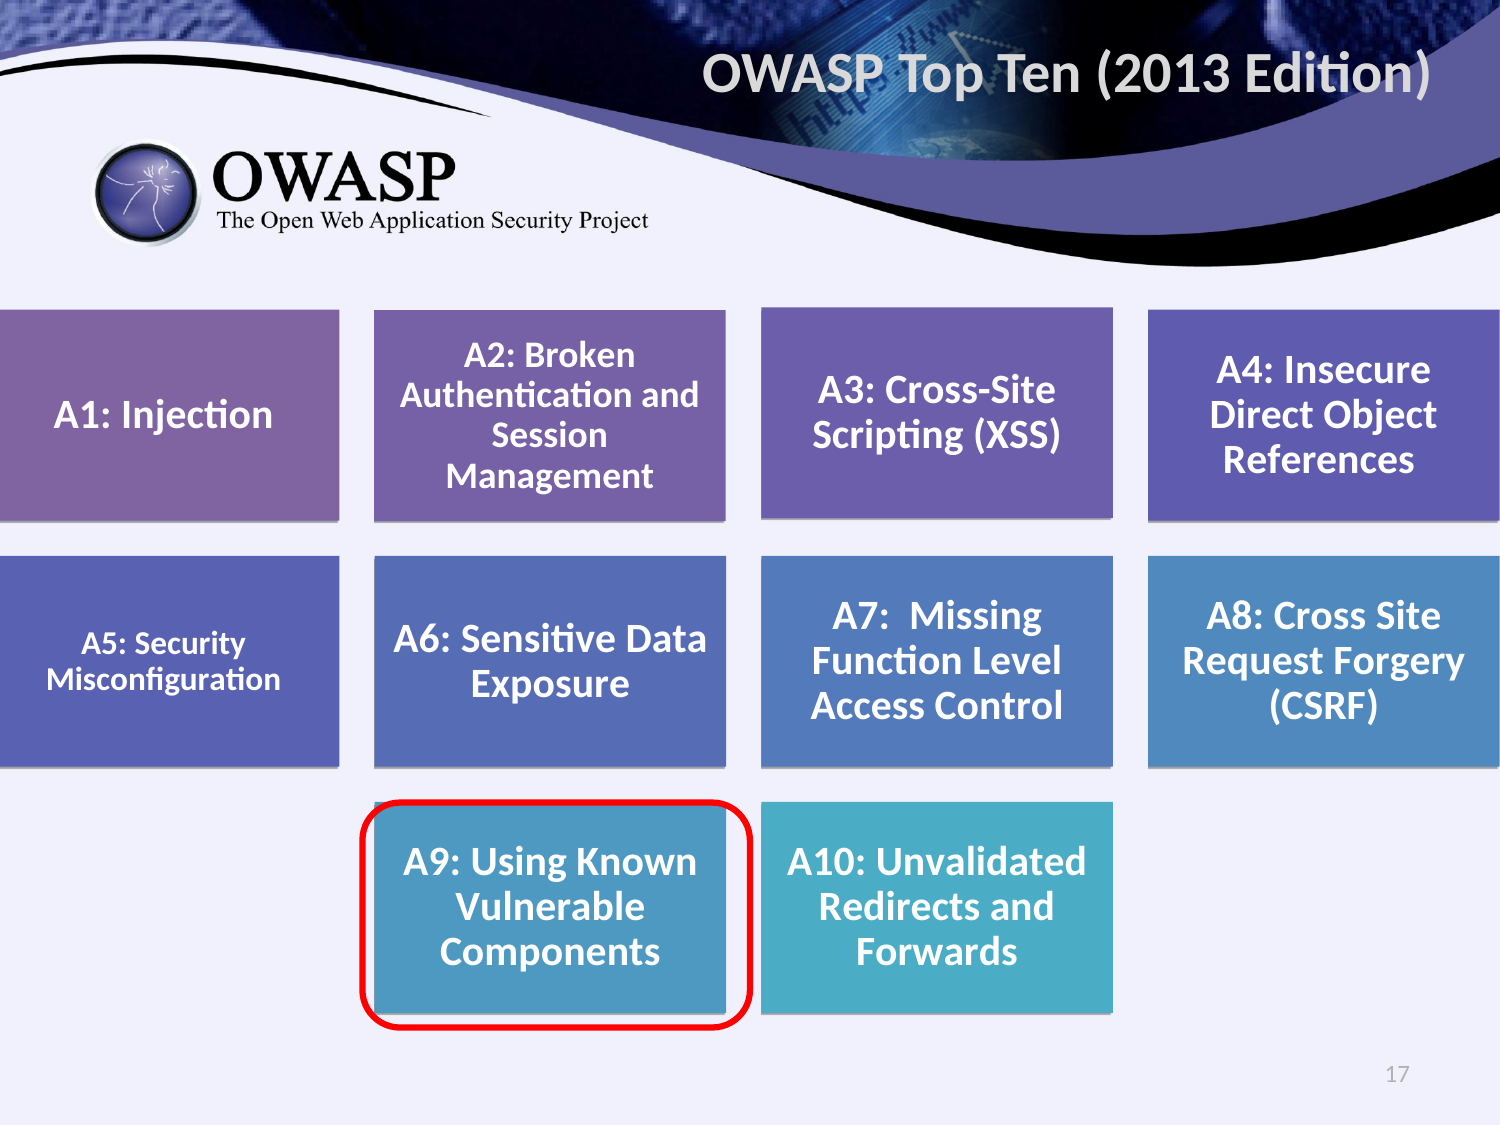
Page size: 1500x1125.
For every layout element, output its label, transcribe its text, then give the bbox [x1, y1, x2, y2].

text_box A5: Security Misconfiguration [0, 555, 340, 767]
slide_number <number> [1074, 1042, 1425, 1103]
text_box A6: Sensitive Data Exposure [374, 555, 727, 767]
picture [0, 0, 1500, 1125]
text_box A10: Unvalidated Redirects and Forwards [761, 801, 1113, 1013]
text_box A4: Insecure Direct Object References [1148, 309, 1500, 521]
text_box A7: Missing Function Level Access Control [761, 555, 1113, 767]
text_box A3: Cross-Site Scripting (XSS) [761, 307, 1113, 519]
text_box A2: Broken Authentication and Session Management [374, 310, 726, 522]
text_box A8: Cross Site Request Forgery (CSRF) [1148, 555, 1500, 767]
text_box A1: Injection [0, 309, 340, 521]
title OWASP Top Ten (2013 Edition) [687, 10, 1463, 129]
text_box A9: Using Known Vulnerable Components [374, 806, 727, 1013]
